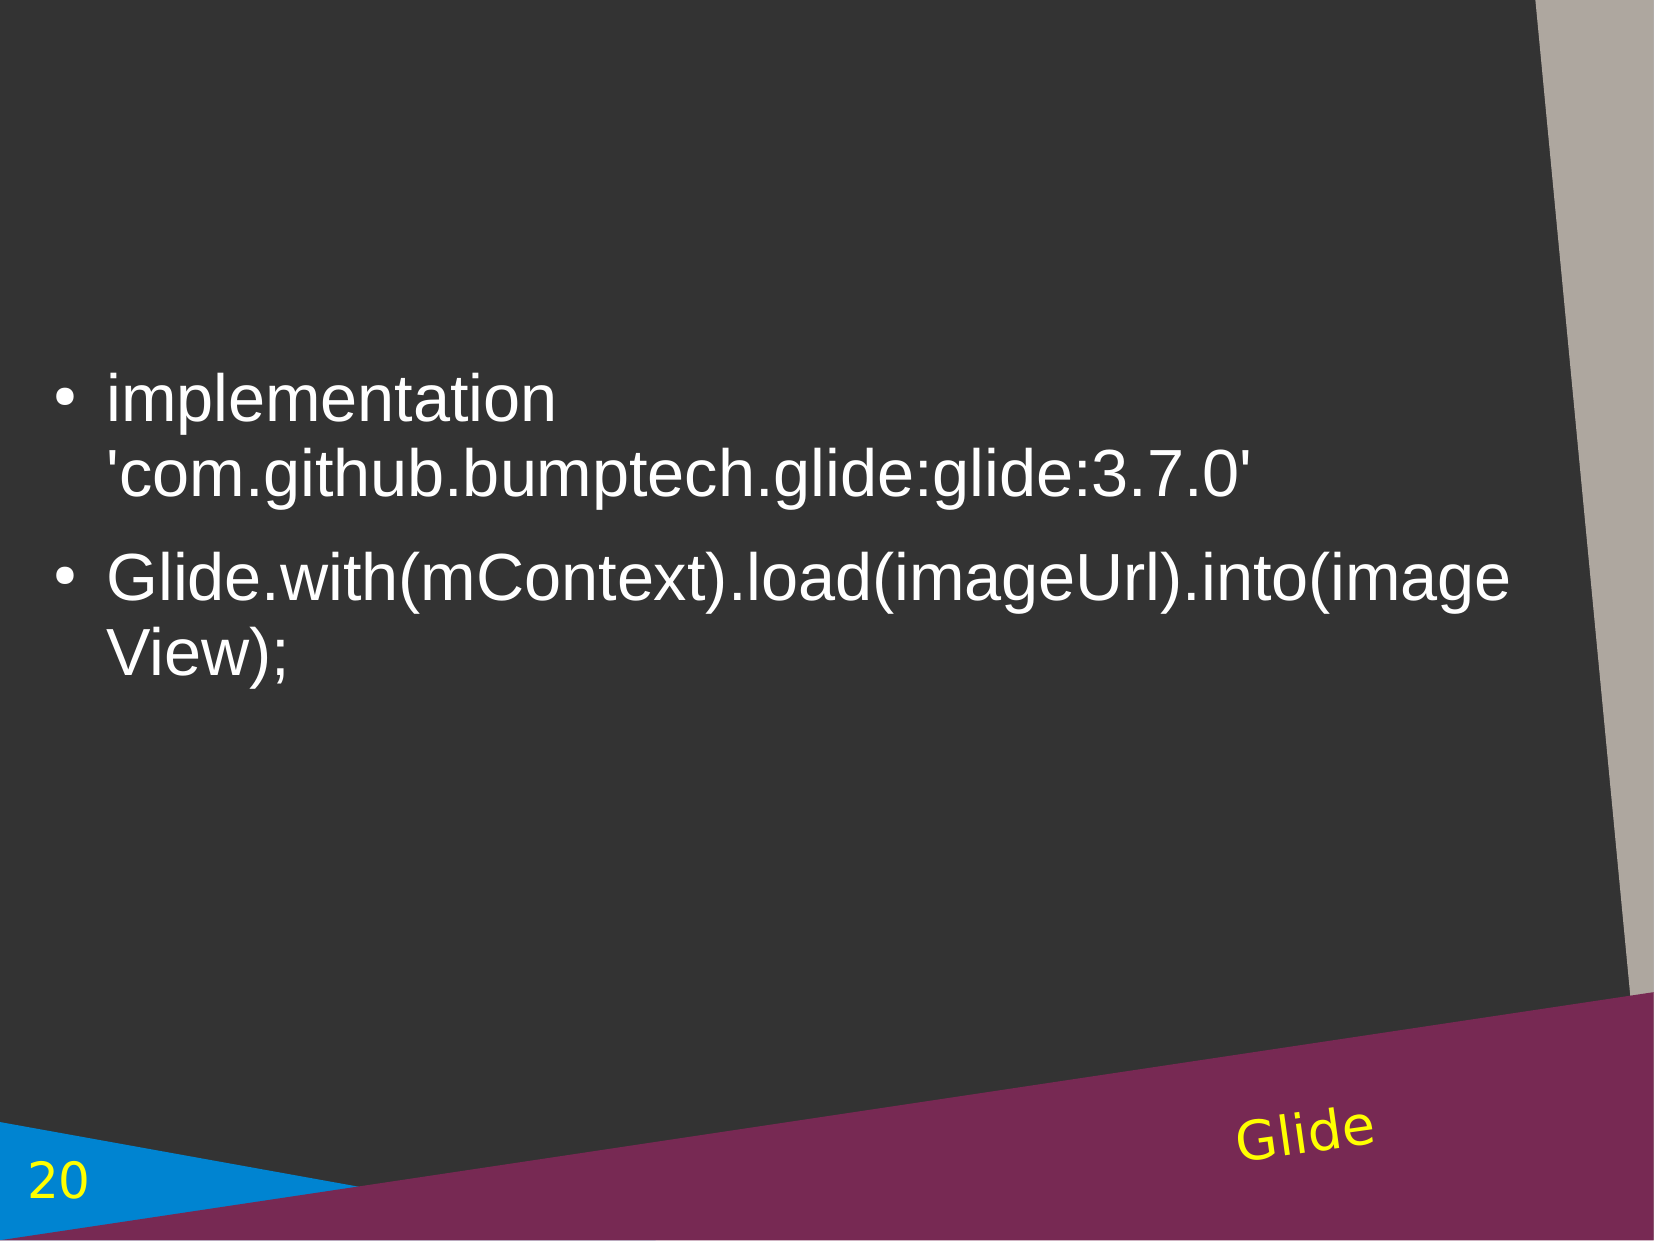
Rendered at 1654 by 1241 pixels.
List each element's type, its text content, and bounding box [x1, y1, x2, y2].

title Glide [956, 995, 1654, 1241]
list implementation 'com.github.bumptech.glide:glide:3.7.0' Glide.with(mContext).load(imageUrl).into(imageView); [35, 59, 1524, 993]
